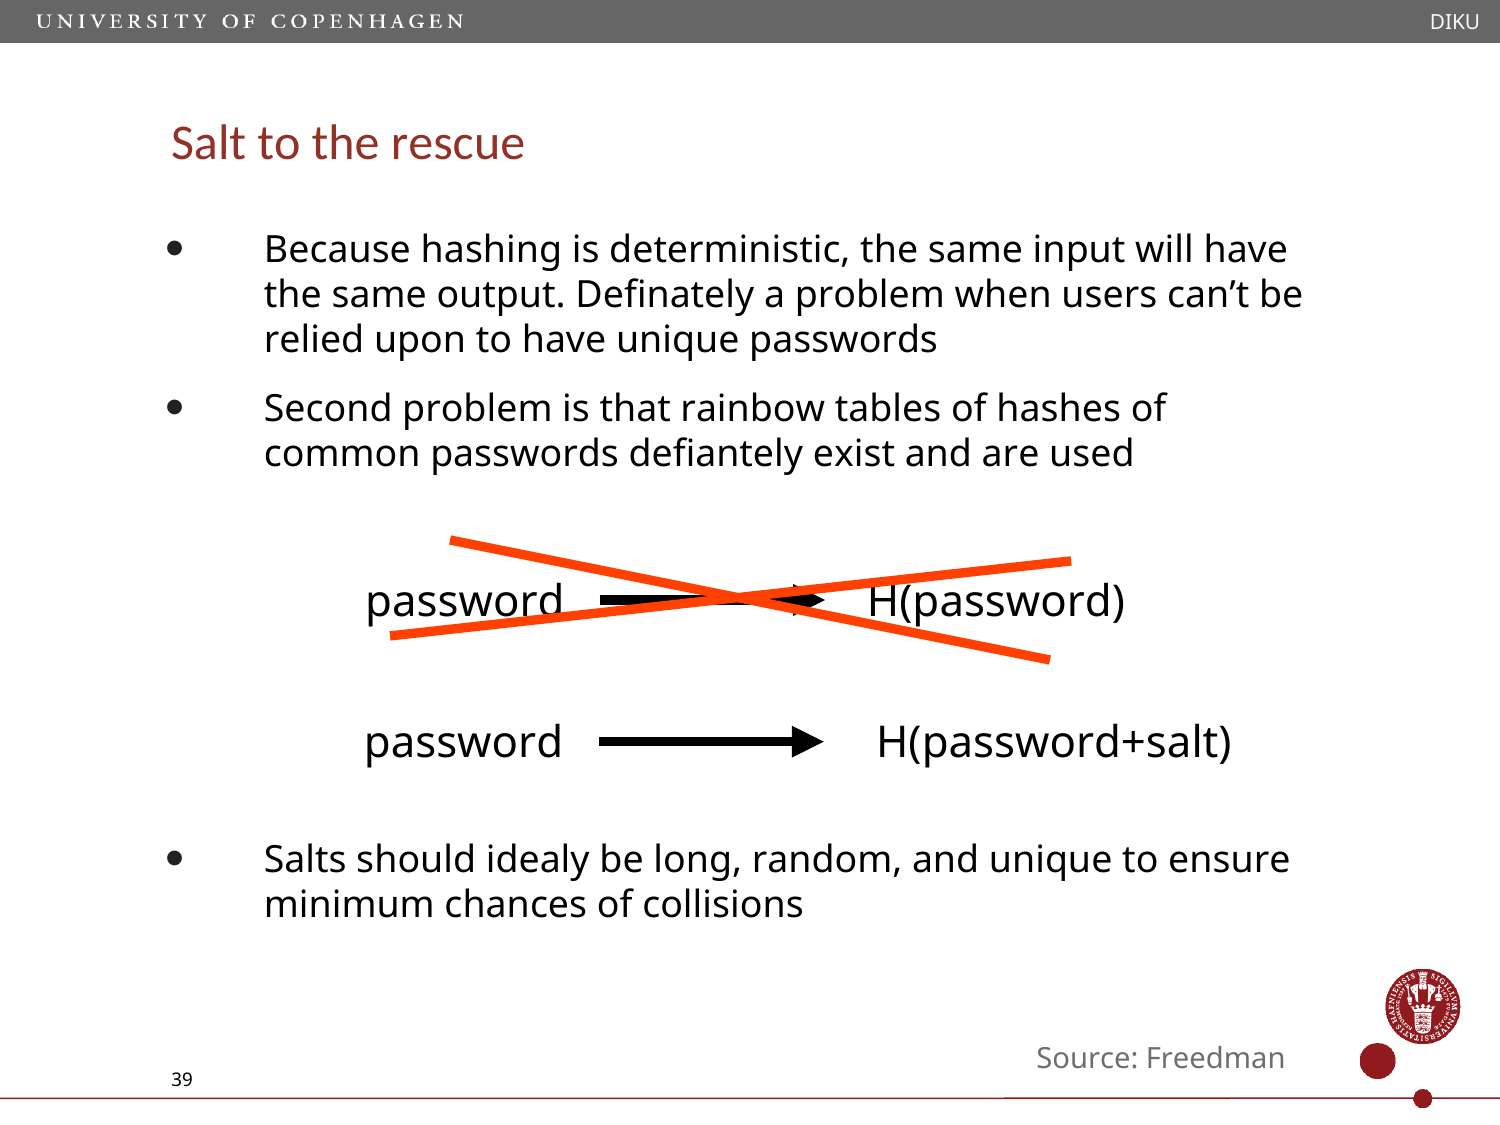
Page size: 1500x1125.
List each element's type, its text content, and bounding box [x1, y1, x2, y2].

text_box password [390, 560, 541, 631]
text_box Salt to the rescue [171, 75, 1329, 171]
text_box password [442, 625, 541, 636]
picture [666, 910, 677, 915]
text_box DIKU [469, 0, 1495, 43]
picture [0, 910, 1500, 1122]
text_box Because hashing is deterministic, the same input will have the same output. Definately a problem when users can’t be relied upon to have unique passwords Second problem is that rainbow tables of hashes of common passwords defiantely exist and are used Salts should idealy be long, random, and unique to ensure minimum chances of collisions [165, 224, 1323, 509]
text_box password [388, 702, 539, 778]
text_box H(password) [921, 560, 1027, 572]
picture [490, 910, 500, 915]
picture [382, 910, 392, 915]
picture [745, 910, 756, 915]
text_box H(password) [921, 566, 1072, 636]
text_box H(password+salt) [978, 702, 1129, 778]
picture [602, 910, 613, 915]
text_box <number> [171, 1067, 522, 1092]
text_box Source: Freedman [1021, 1031, 1341, 1083]
